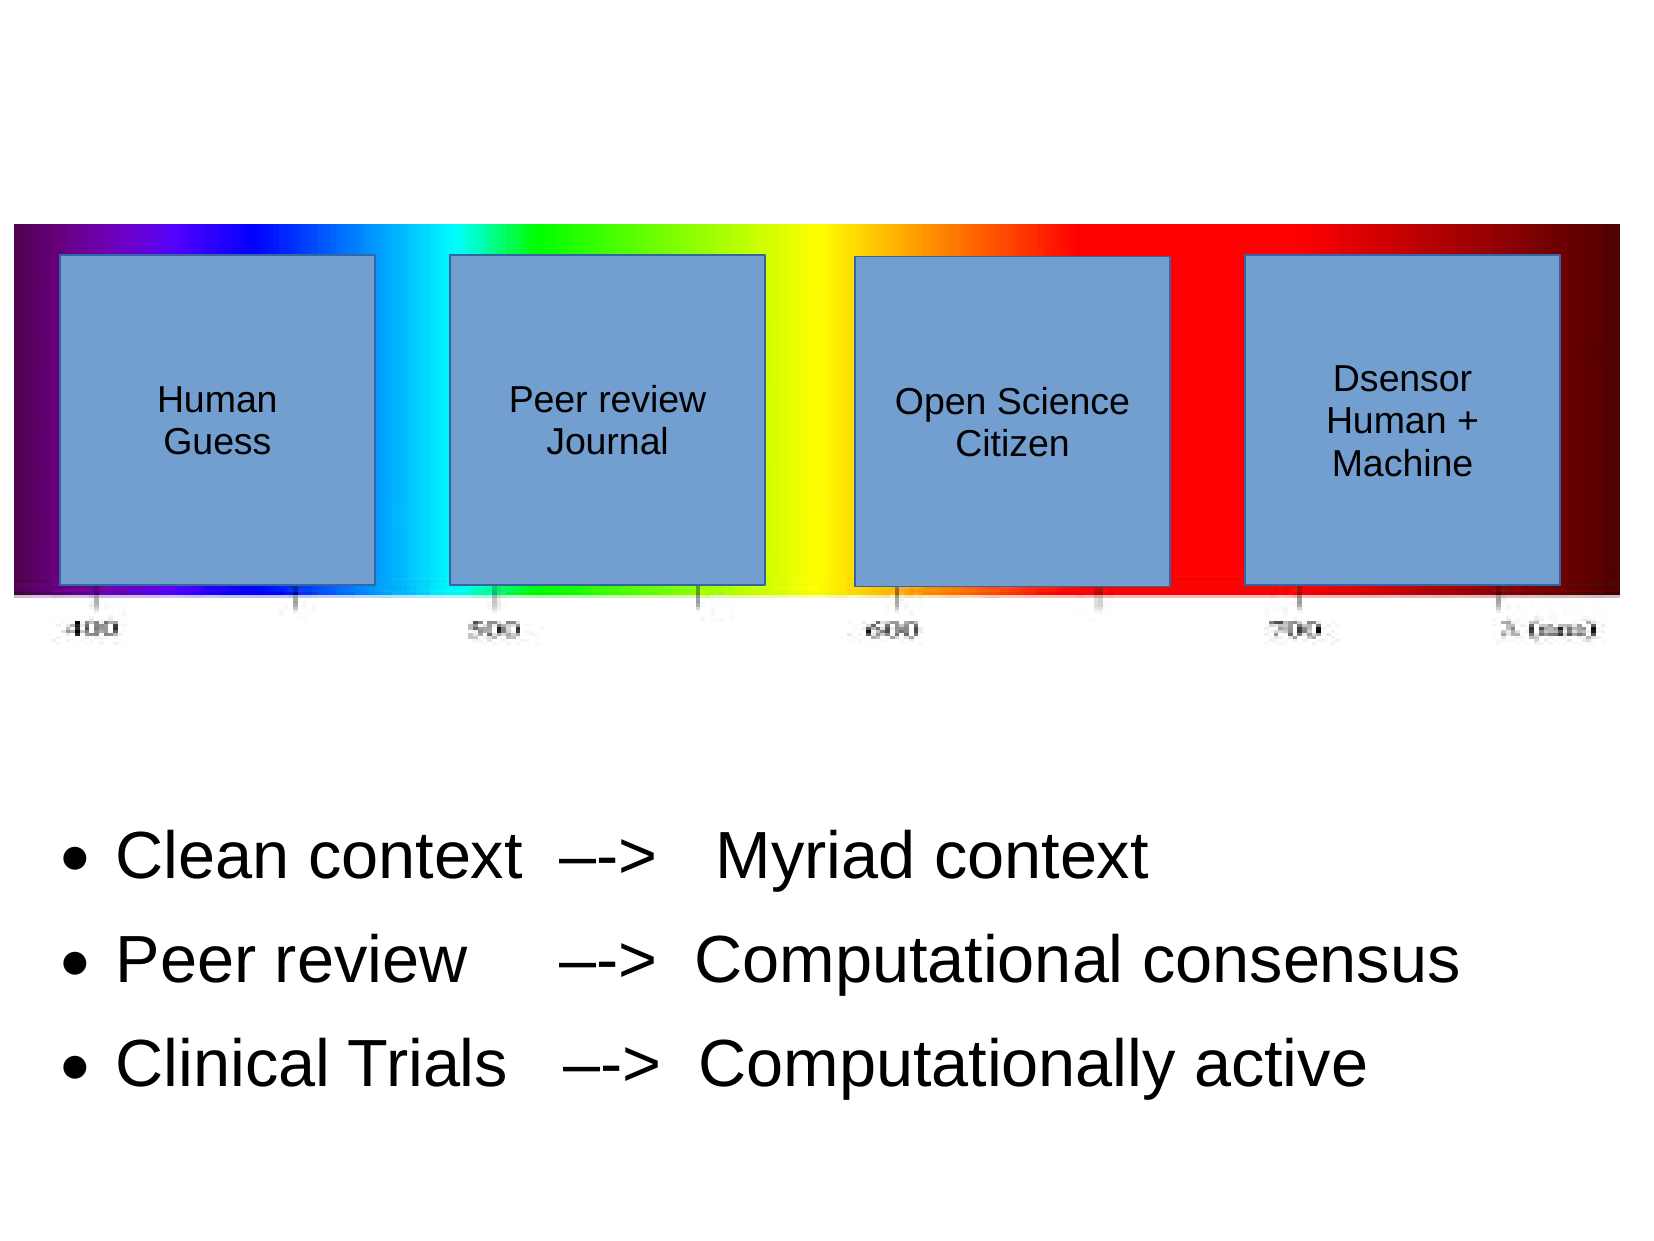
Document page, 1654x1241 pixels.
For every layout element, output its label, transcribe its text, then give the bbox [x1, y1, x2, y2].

list Clean context –-> Myriad context Peer review –-> Computational consensus Clinical Trials –-> Computationally active [45, 704, 1534, 1155]
text_box Peer review Journal [449, 254, 766, 585]
text_box Dsensor Human + Machine [1245, 254, 1561, 585]
text_box Human Guess [59, 254, 375, 585]
picture [14, 224, 1620, 660]
text_box Open Science Citizen [854, 256, 1170, 587]
